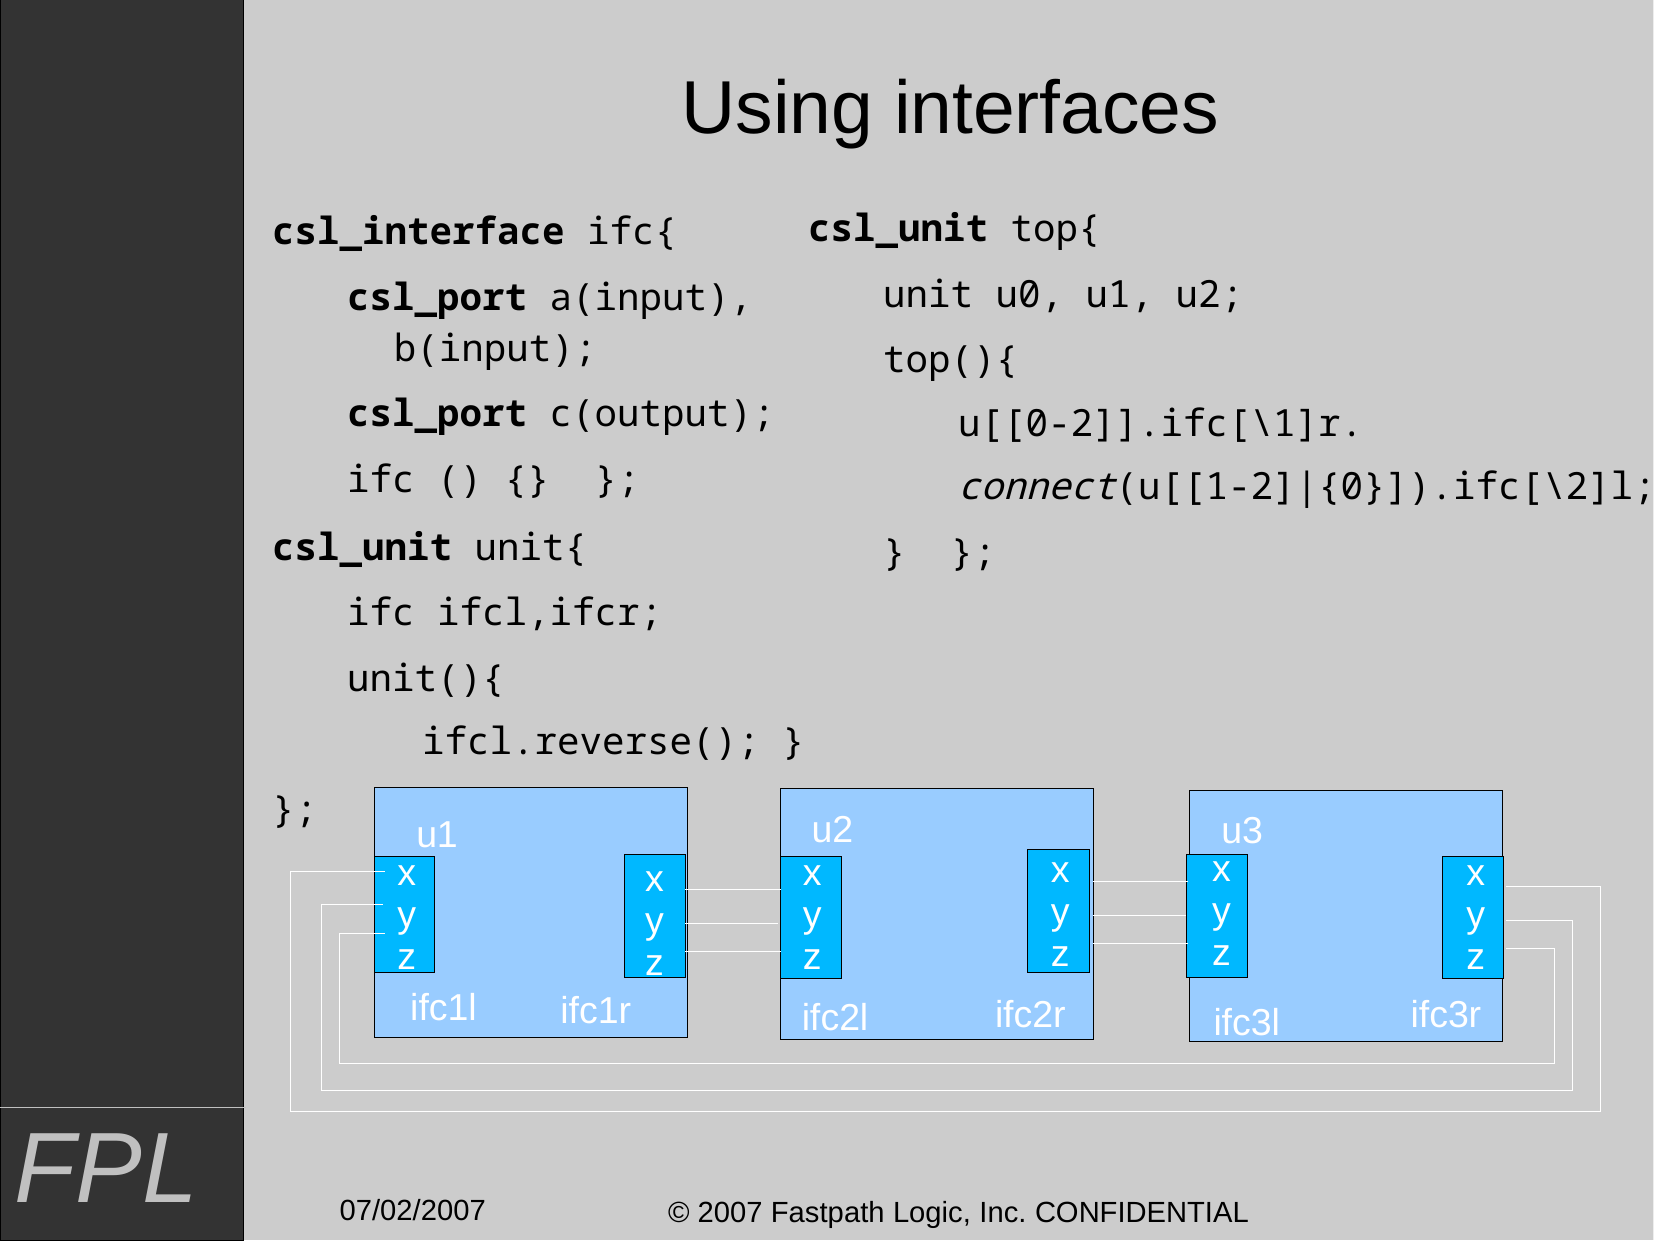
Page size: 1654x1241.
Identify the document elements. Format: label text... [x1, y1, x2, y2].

text_box [374, 905, 382, 933]
text_box u1 [401, 805, 493, 877]
title Using interfaces [399, 0, 1502, 204]
text_box ifc3r [1395, 986, 1536, 1057]
text_box ifc2l [787, 988, 905, 1075]
text_box ifc3l [1198, 994, 1314, 1073]
text_box x y z [1036, 841, 1084, 985]
text_box [1186, 790, 1504, 1042]
list csl_unit top{ unit u0, u1, u2; top(){ u[[0-2]].ifc[\1]r. connect(u[[1-2]|{0}]).ifc[\2]l; } }; [808, 201, 1654, 705]
text_box x y z [1197, 840, 1245, 1023]
text_box [374, 934, 395, 1038]
text_box [374, 787, 688, 1038]
list csl_interface ifc{ csl_port a(input), b(input); csl_port c(output); ifc () {} }; csl_unit unit{ ifc ifcl,ifcr; unit(){ ifcl.reverse(); } }; [272, 204, 871, 752]
text_box [780, 788, 1094, 1040]
text_box [374, 872, 382, 904]
text_box ifc1l [395, 978, 520, 1065]
text_box x y z [630, 850, 678, 1033]
text_box x y z [382, 844, 430, 1027]
text_box x y z [1451, 844, 1499, 986]
text_box ifc1r [545, 982, 666, 1053]
text_box u2 [796, 800, 890, 872]
text_box u3 [1206, 802, 1308, 874]
text_box ifc2r [980, 985, 1091, 1057]
text_box x y z [788, 844, 836, 988]
